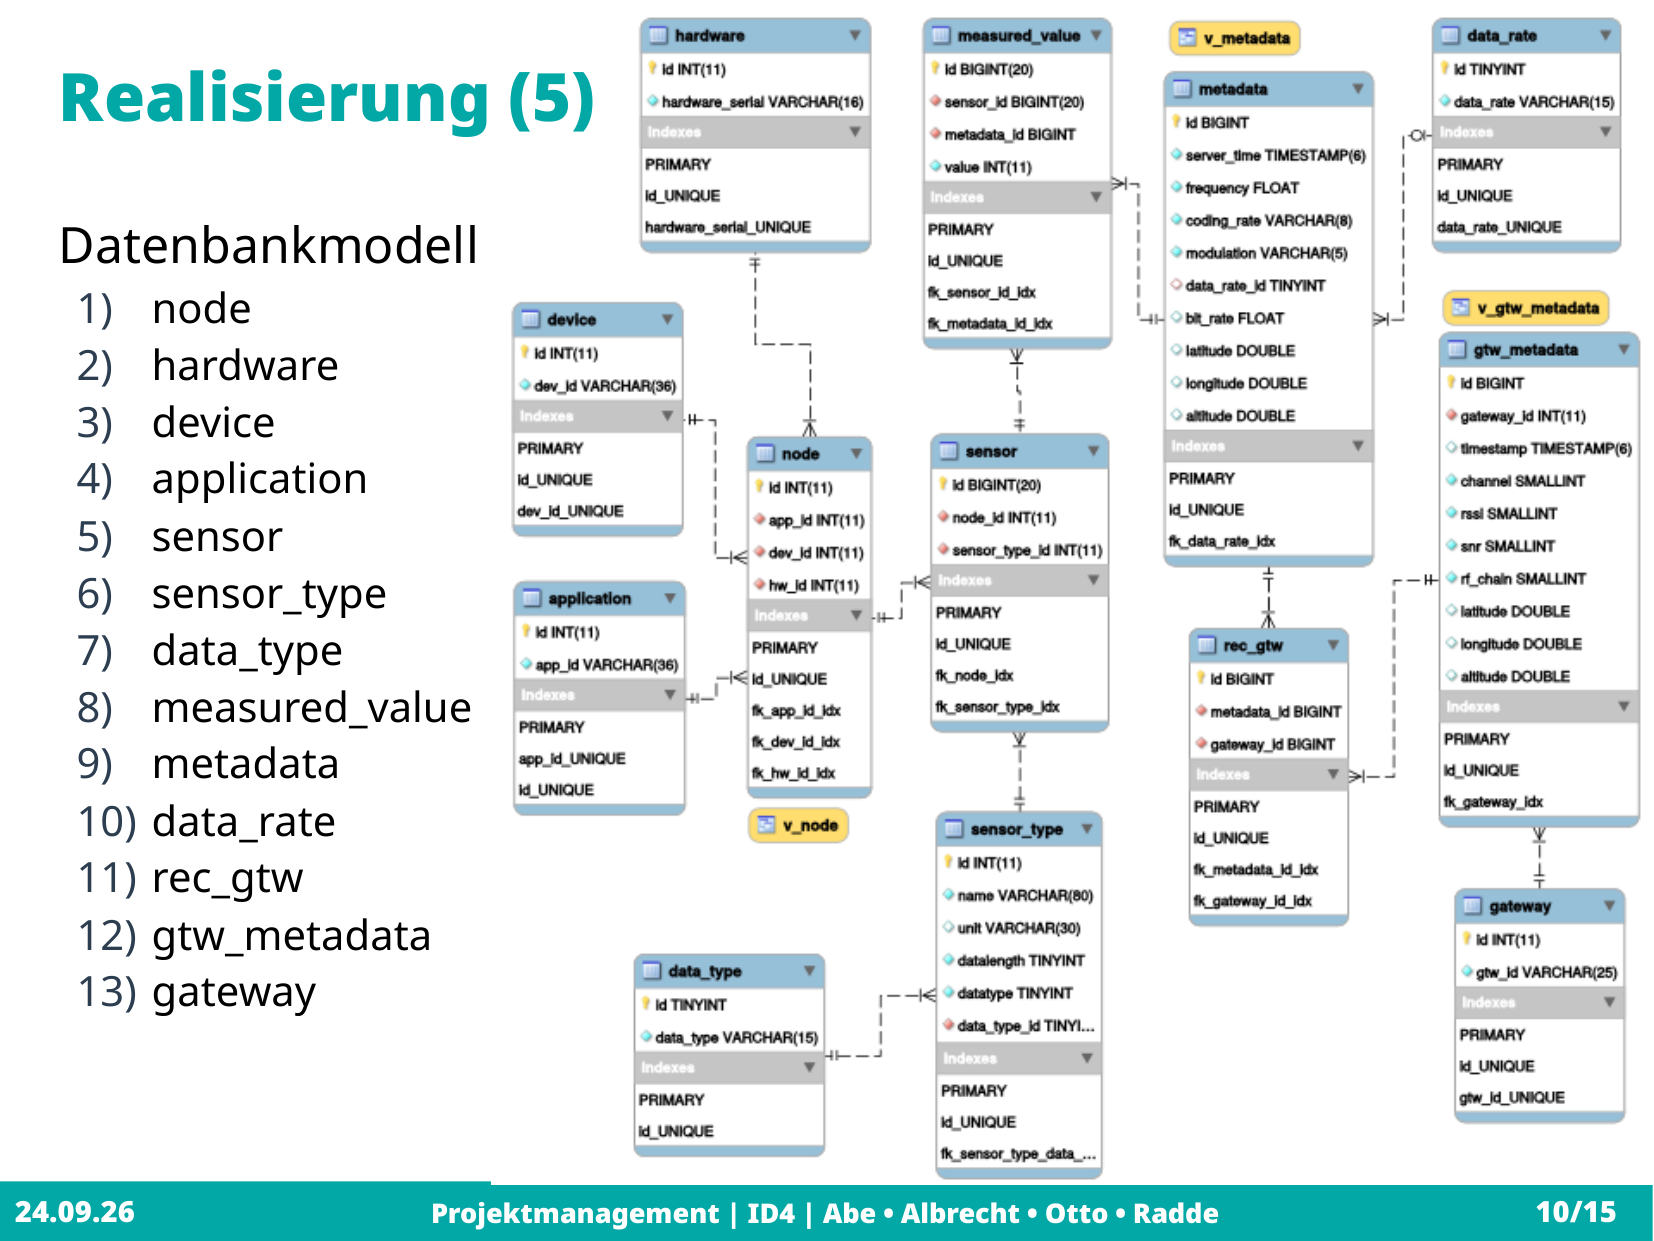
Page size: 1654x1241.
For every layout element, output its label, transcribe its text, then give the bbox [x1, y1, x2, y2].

picture [491, 0, 1653, 1186]
list Datenbankmodell node hardware device application sensor sensor_type data_type measured_value metadata data_rate rec_gtw gtw_metadata gateway [58, 210, 586, 1171]
title Realisierung (5) [58, 35, 1240, 142]
